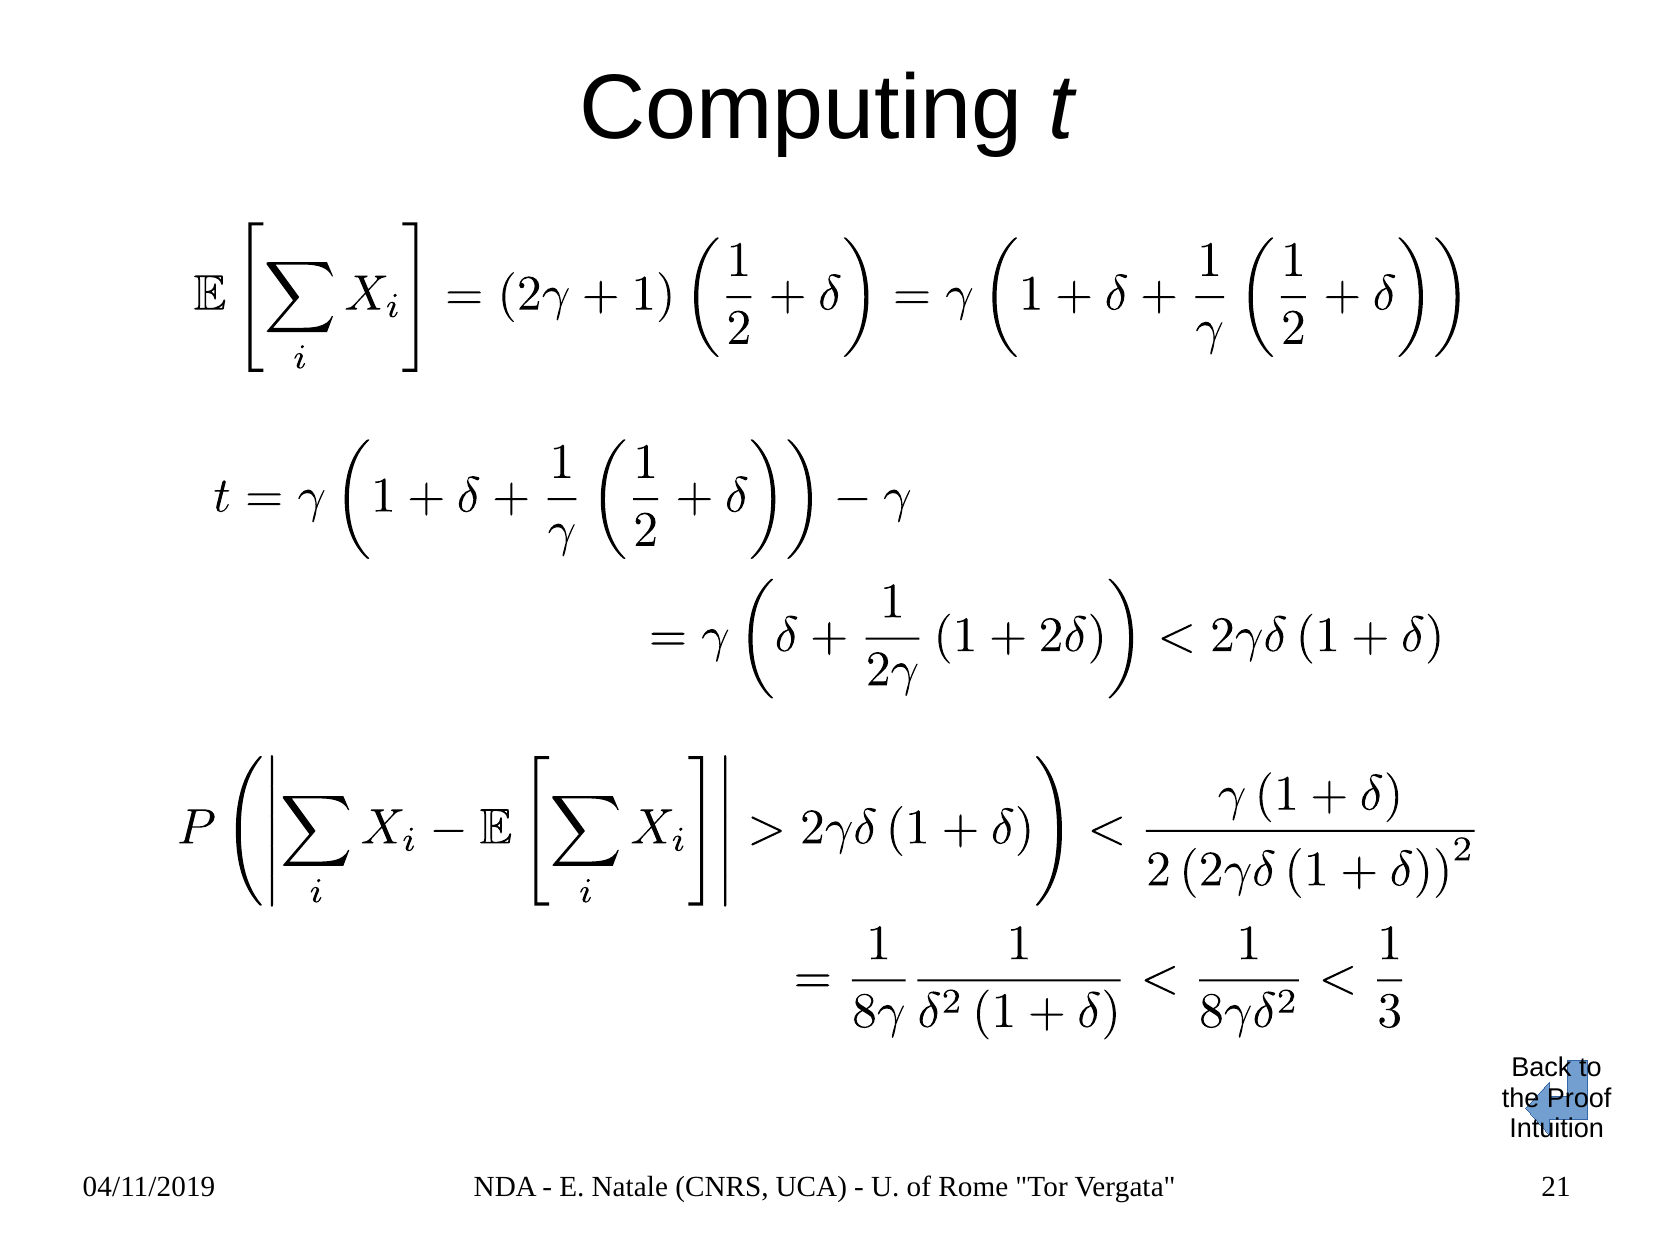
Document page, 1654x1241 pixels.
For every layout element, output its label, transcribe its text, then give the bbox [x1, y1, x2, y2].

text_box Back to the Proof Intuition [1525, 1060, 1588, 1135]
text_box [193, 222, 1460, 372]
text_box [214, 439, 1440, 699]
text_box [178, 755, 1475, 1040]
title Computing t [82, 49, 1571, 165]
